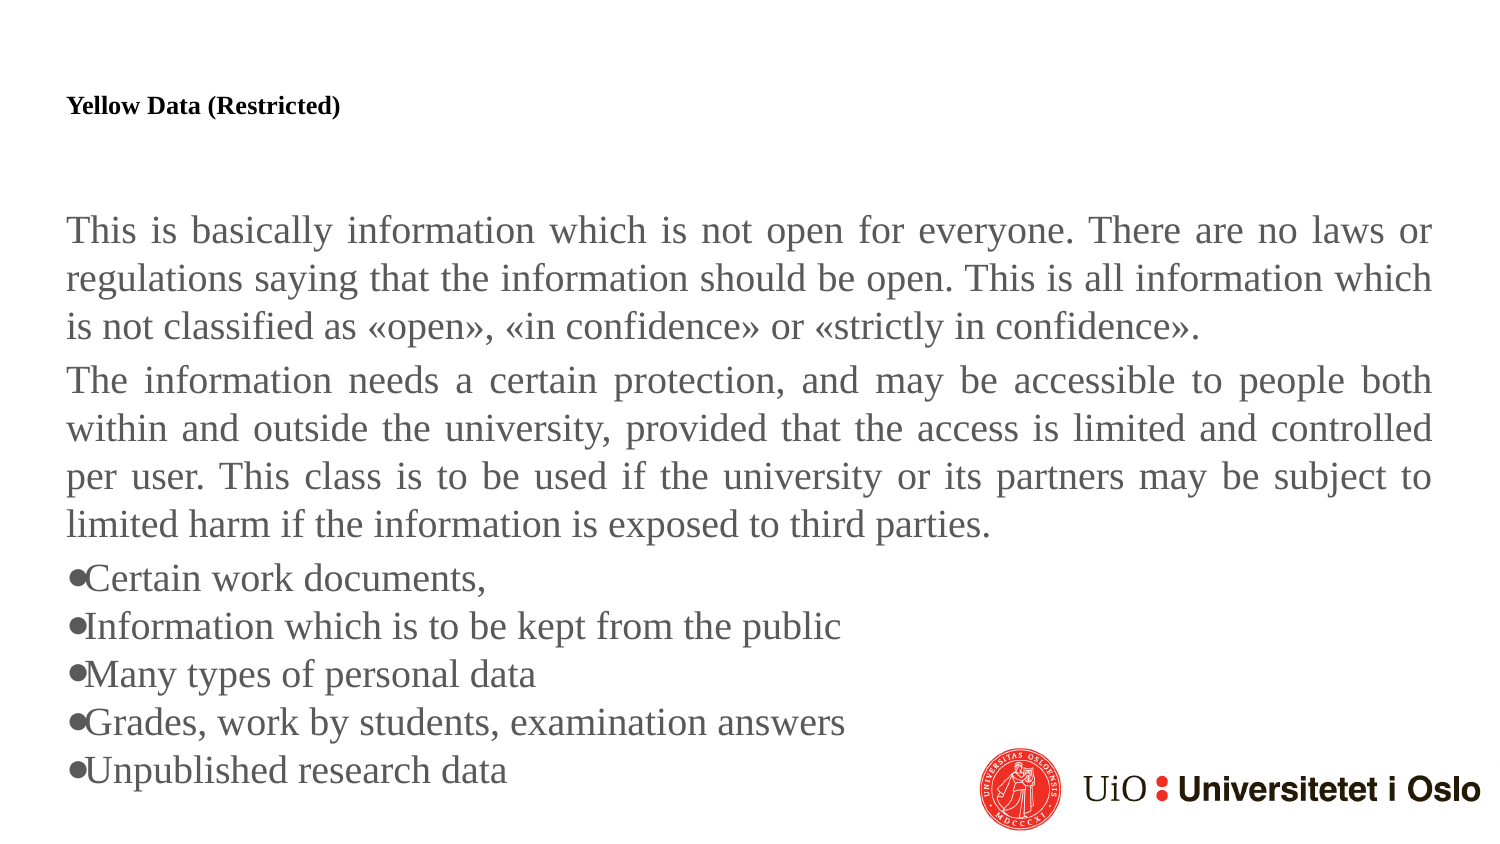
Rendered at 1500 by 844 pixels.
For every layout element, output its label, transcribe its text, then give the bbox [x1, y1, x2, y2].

title Yellow Data (Restricted) [51, 72, 1449, 167]
picture [970, 742, 1500, 837]
list This is basically information which is not open for everyone. There are no laws or regulations saying that the information should be open. This is all information which is not classified as «open», «in confidence» or «strictly in confidence». The information needs a certain protection, and may be accessible to people both within and outside the university, provided that the access is limited and controlled per user. This class is to be used if the university or its partners may be subject to limited harm if the information is exposed to third parties. Certain work documents, Information which is to be kept from the public Many types of personal data Grades, work by students, examination answers Unpublished research data [51, 189, 1449, 817]
